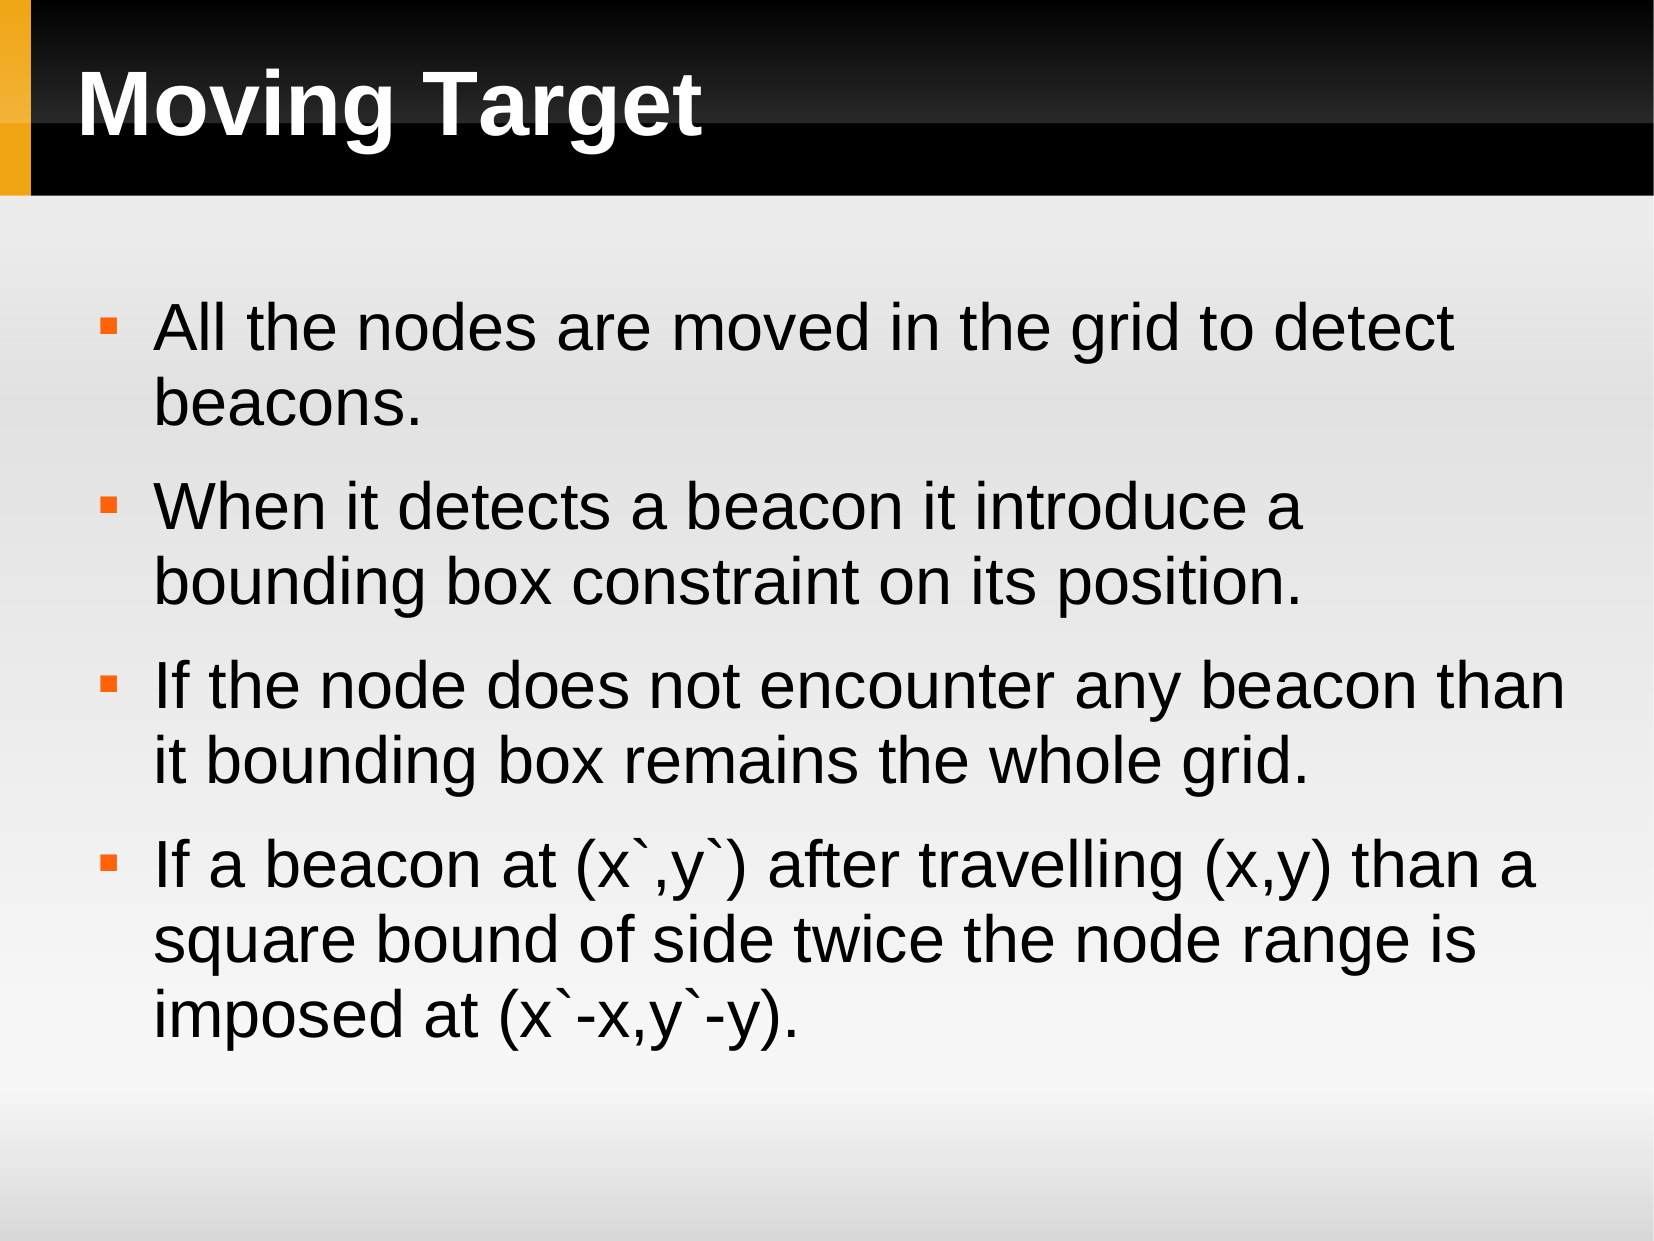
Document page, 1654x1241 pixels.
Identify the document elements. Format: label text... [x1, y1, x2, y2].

title Moving Target [76, 0, 1565, 208]
list All the nodes are moved in the grid to detect beacons. When it detects a beacon it introduce a bounding box constraint on its position. If the node does not encounter any beacon than it bounding box remains the whole grid. If a beacon at (x`,y`) after travelling (x,y) than a square bound of side twice the node range is imposed at (x`-x,y`-y). [82, 290, 1571, 1109]
picture [0, 0, 1654, 1241]
